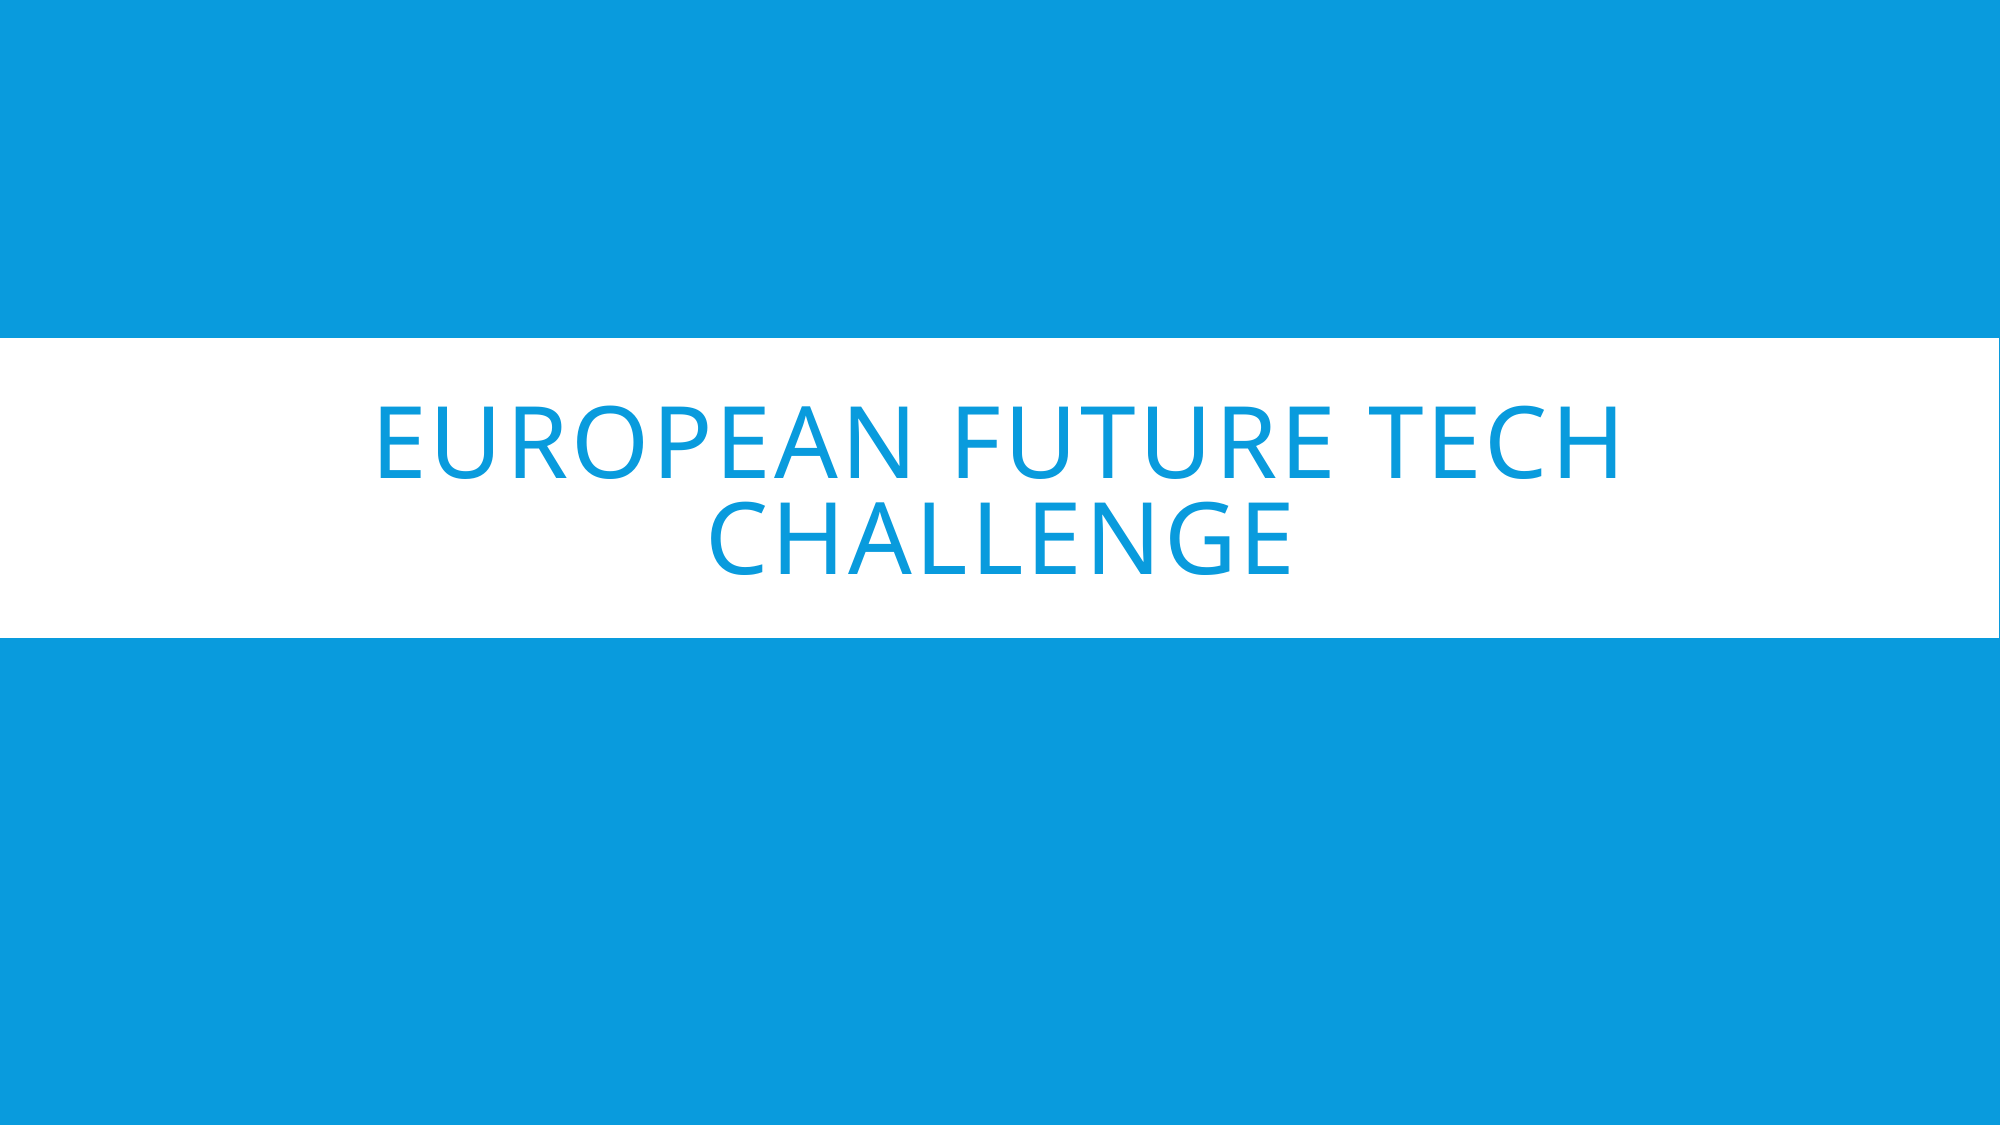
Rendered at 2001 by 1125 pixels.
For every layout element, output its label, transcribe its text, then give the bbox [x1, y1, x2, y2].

title European future tech challenge [60, 355, 1942, 641]
